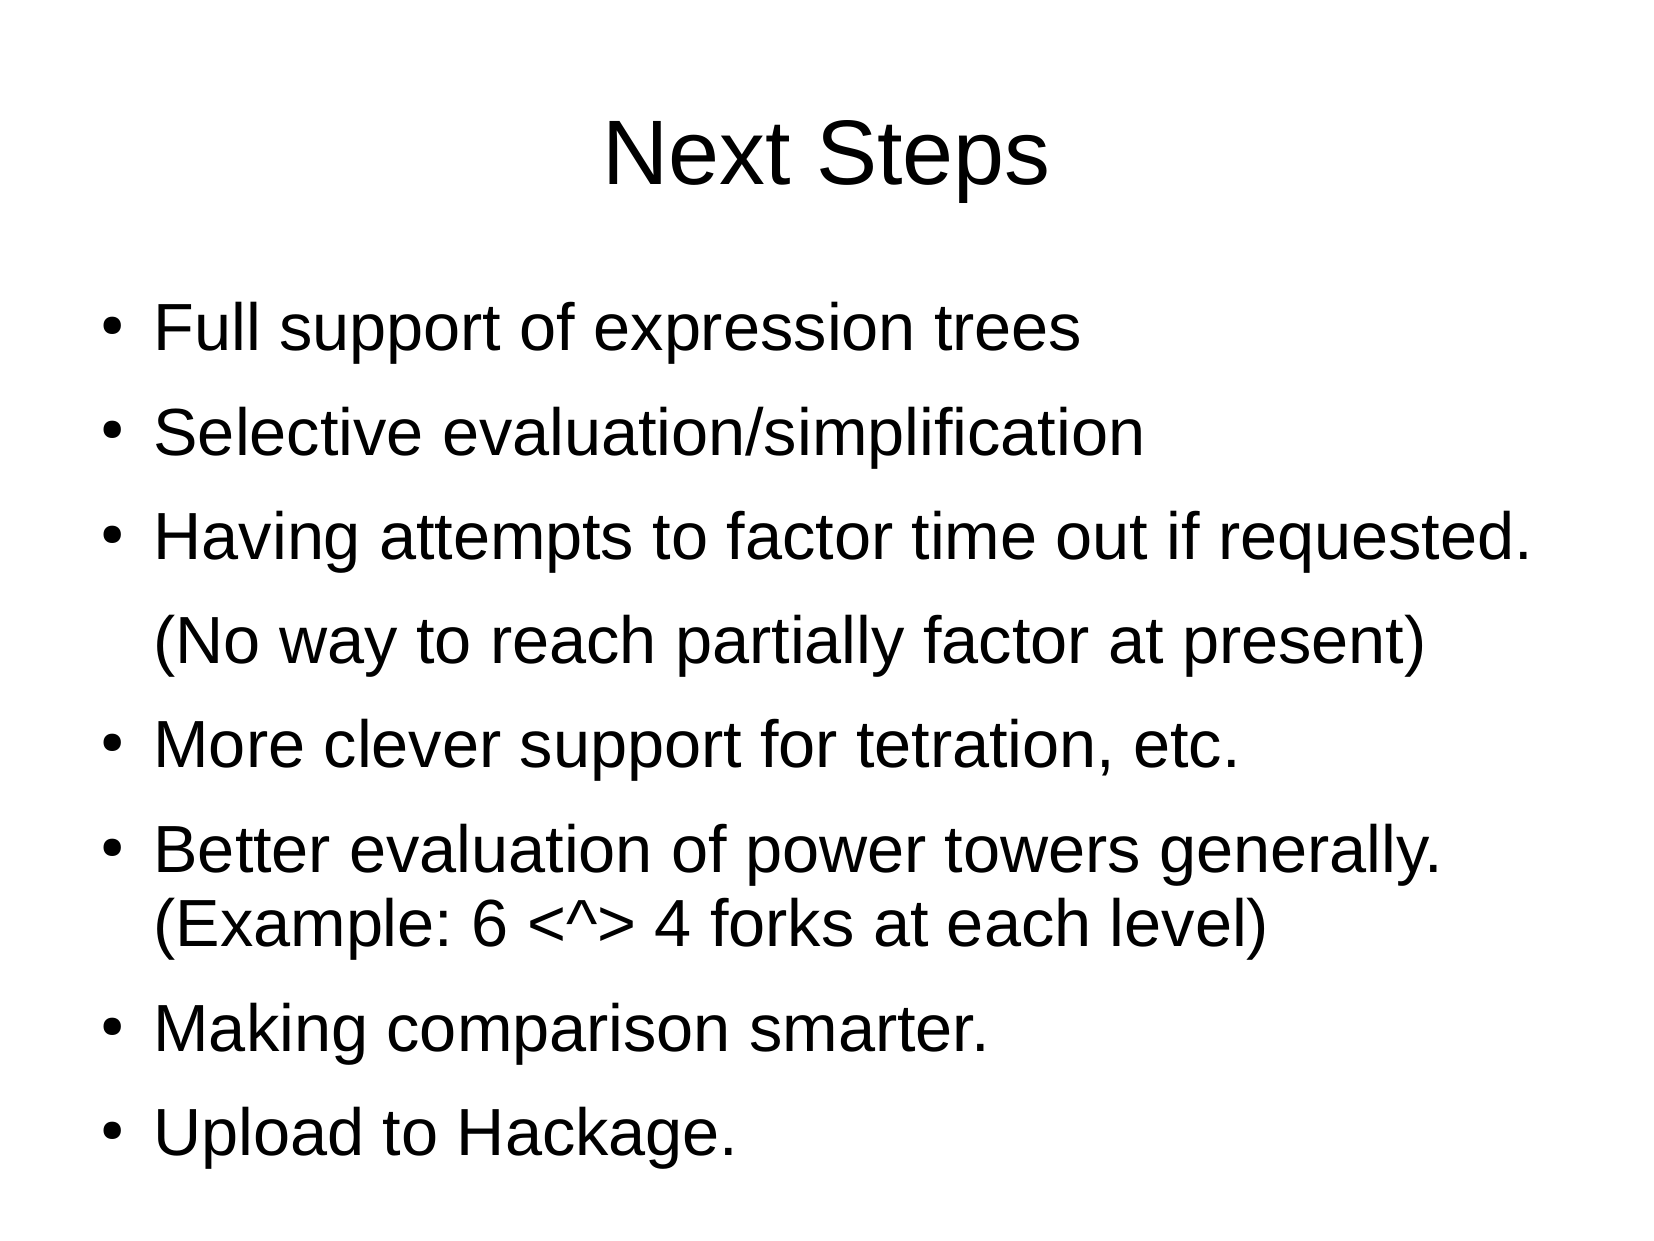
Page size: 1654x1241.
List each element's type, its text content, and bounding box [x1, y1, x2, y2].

list Full support of expression trees Selective evaluation/simplification Having attempts to factor time out if requested. (No way to reach partially factor at present) More clever support for tetration, etc. Better evaluation of power towers generally. (Example: 6 <^> 4 forks at each level) Making comparison smarter. Upload to Hackage. [82, 290, 1571, 1010]
title Next Steps [82, 49, 1571, 257]
